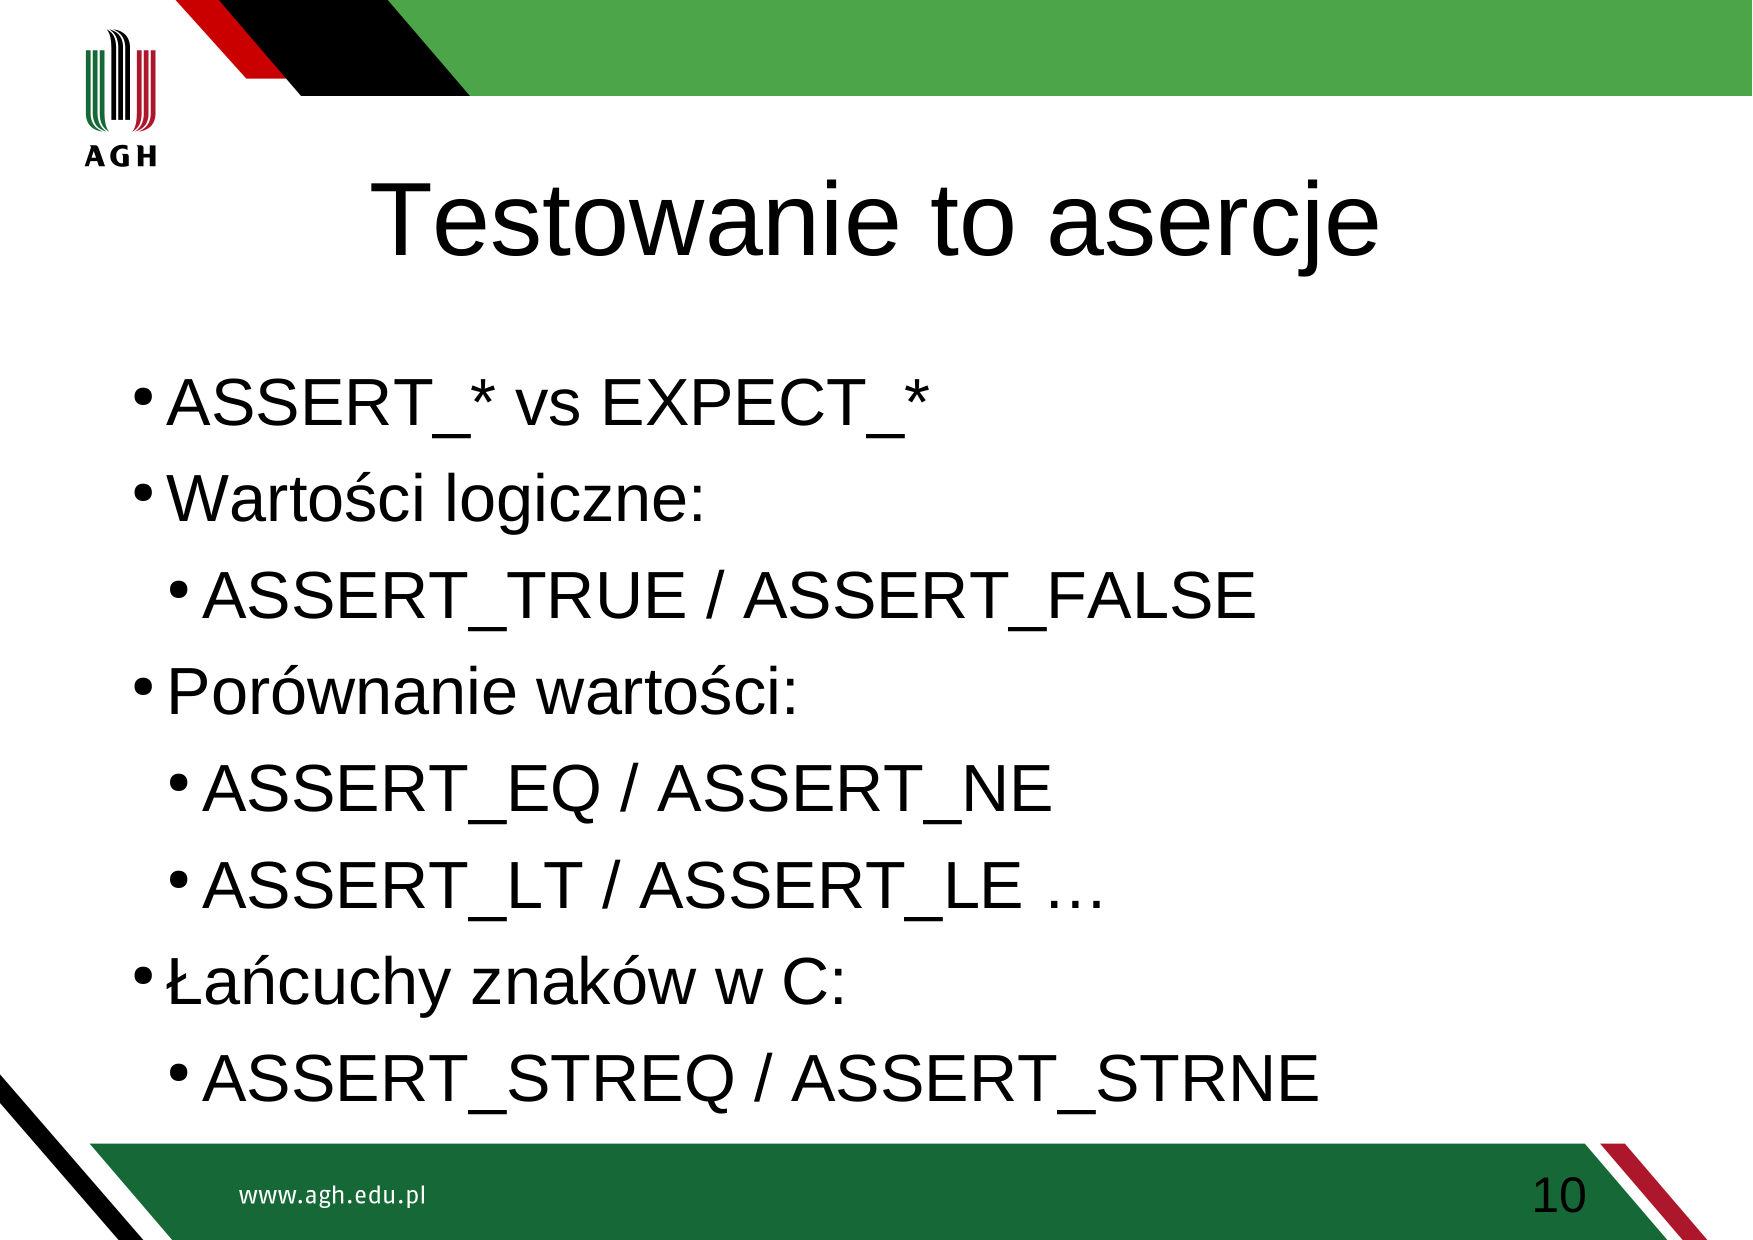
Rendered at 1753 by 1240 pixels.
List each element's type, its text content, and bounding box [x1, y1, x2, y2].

title Testowanie to asercje [131, 110, 1622, 317]
picture [0, 0, 1753, 1240]
subtitle ASSERT_* vs EXPECT_* Wartości logiczne: ASSERT_TRUE / ASSERT_FALSE Porównanie wartości: ASSERT_EQ / ASSERT_NE ASSERT_LT / ASSERT_LE … Łańcuchy znaków w C: ASSERT_STREQ / ASSERT_STRNE [131, 358, 1622, 1115]
